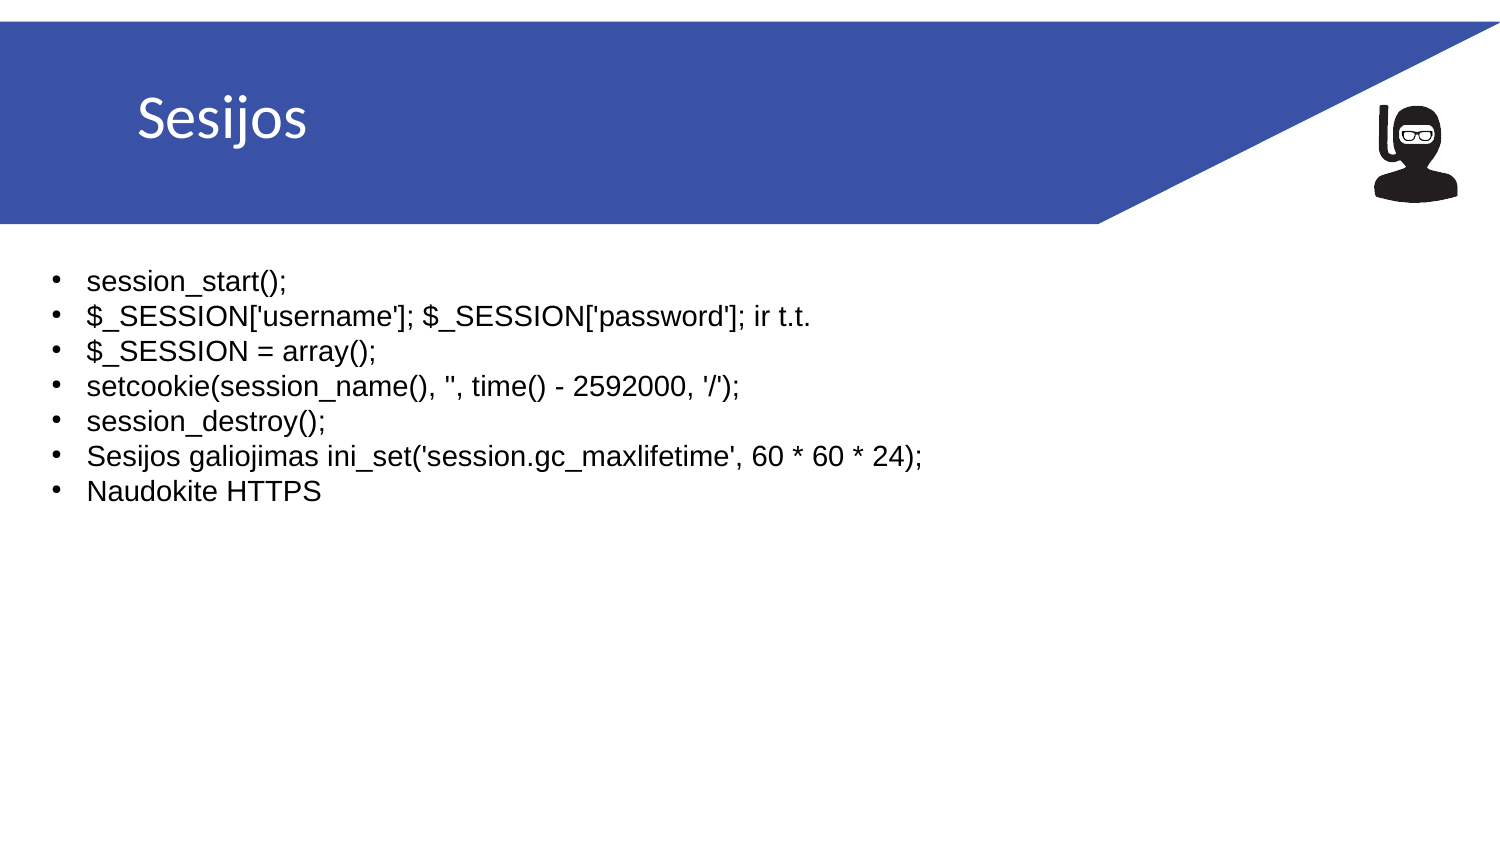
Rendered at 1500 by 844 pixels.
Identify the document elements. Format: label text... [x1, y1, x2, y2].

text_box [1096, 111, 1500, 227]
text_box session_start(); $_SESSION['username']; $_SESSION['password']; ir t.t. $_SESSION = array(); setcookie(session_name(), '', time() - 2592000, '/'); session_destroy(); Sesijos galiojimas ini_set('session.gc_maxlifetime', 60 * 60 * 24); Naudokite HTTPS [36, 247, 1389, 789]
picture [1326, 72, 1500, 211]
title Sesijos [122, 72, 1326, 167]
text_box [1404, 23, 1500, 72]
